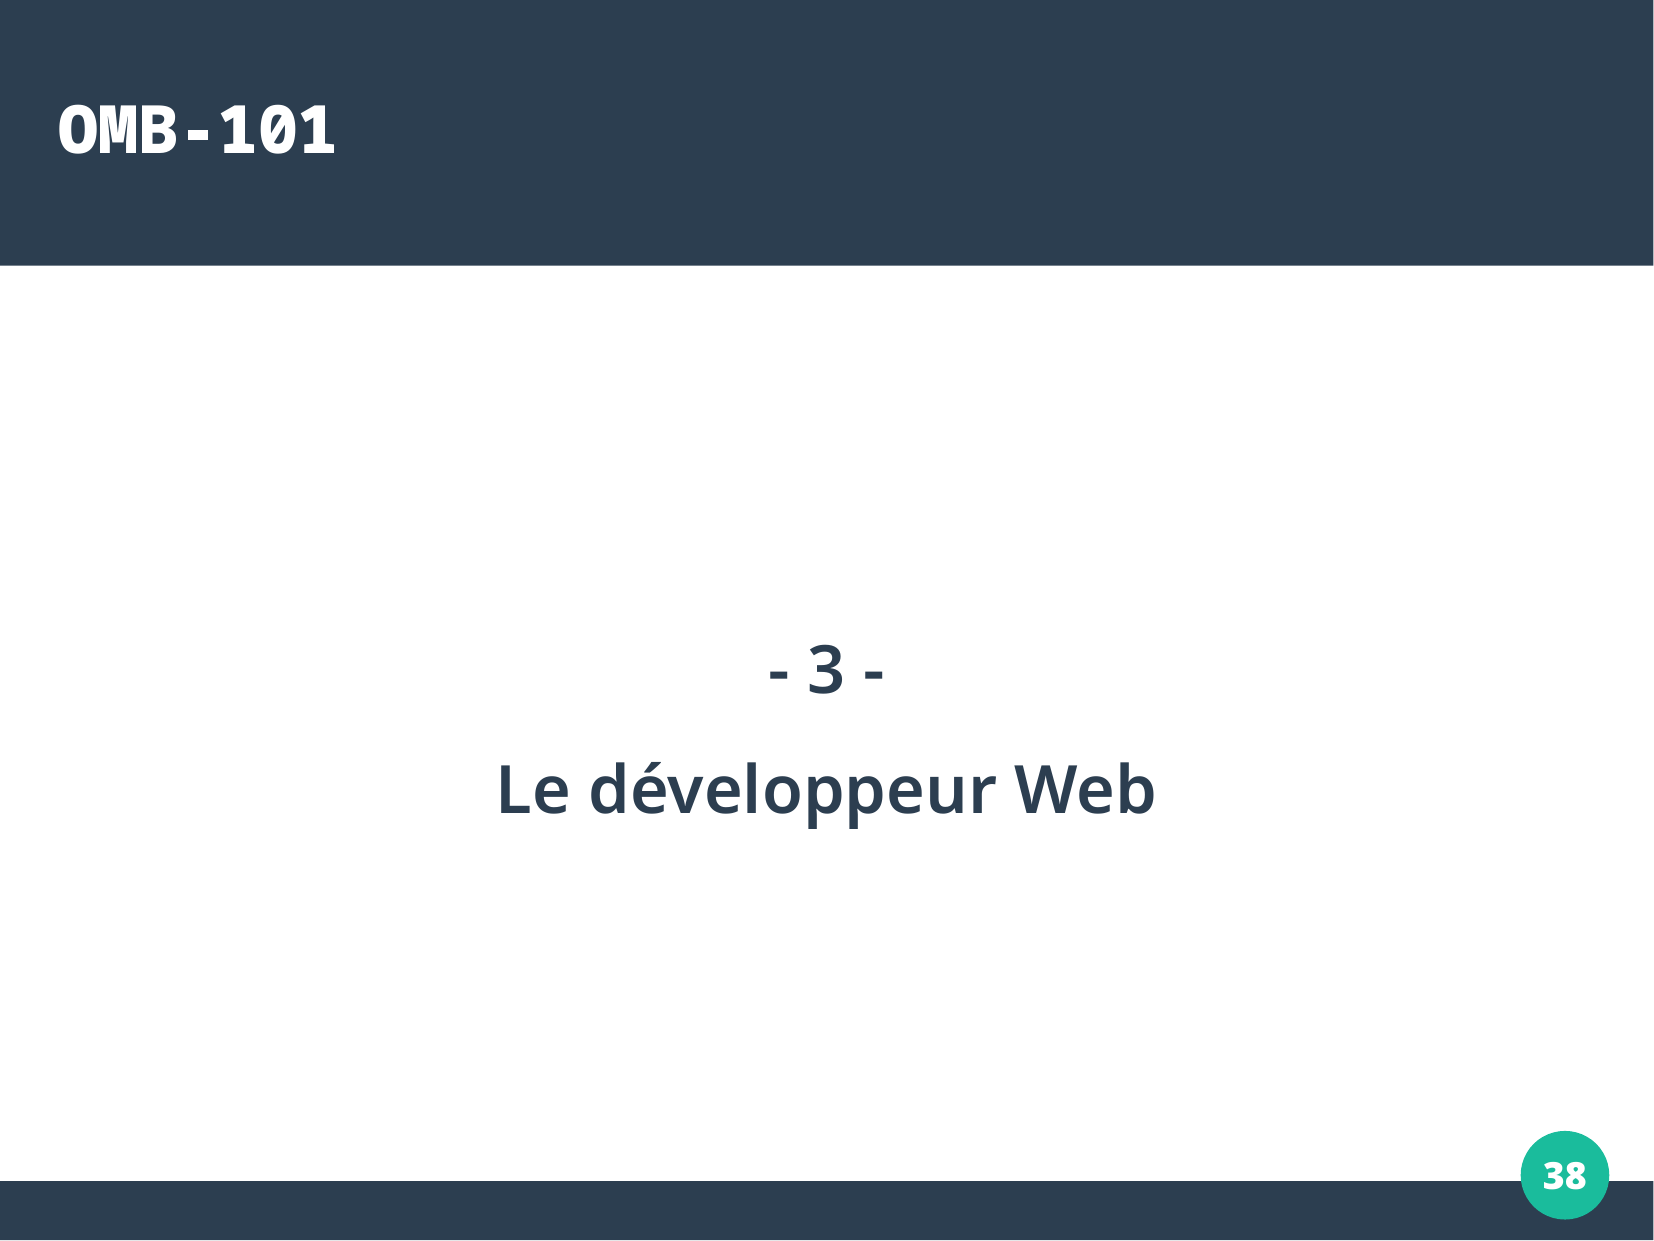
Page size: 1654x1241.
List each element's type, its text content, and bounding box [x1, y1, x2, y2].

list - 3 - Le développeur Web [0, 270, 1654, 1186]
title OMB-101 [59, 49, 1595, 207]
